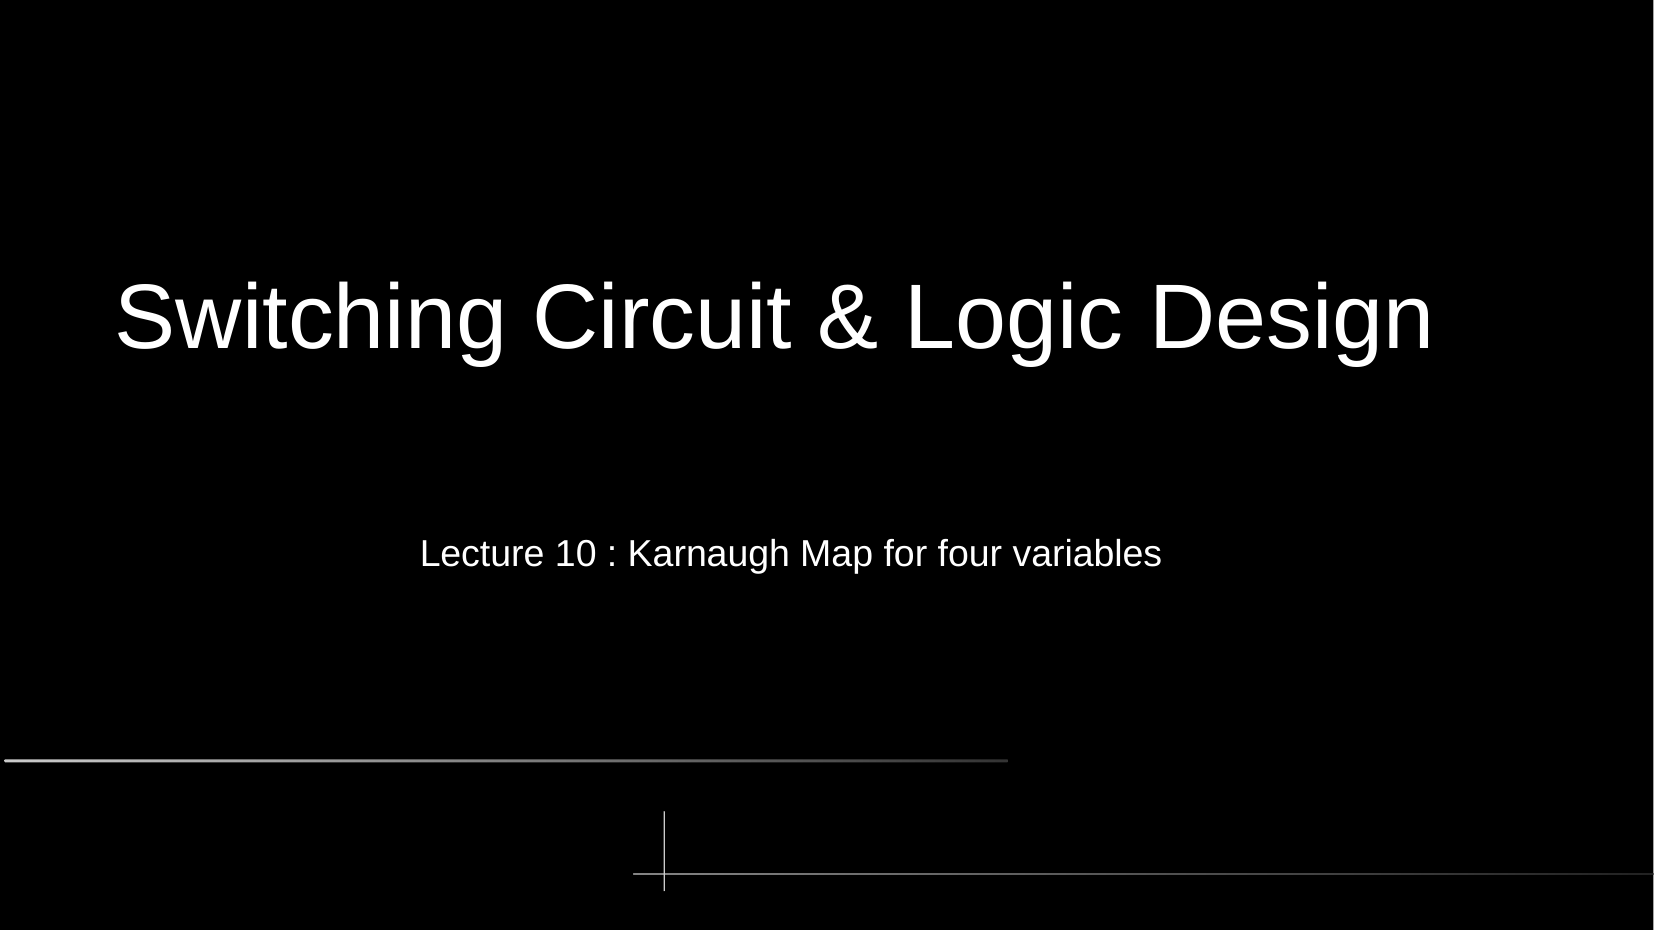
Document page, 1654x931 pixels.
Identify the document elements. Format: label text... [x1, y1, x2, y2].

title Switching Circuit & Logic Design [37, 262, 1514, 371]
text_box Lecture 10 : Karnaugh Map for four variables [405, 525, 1200, 582]
